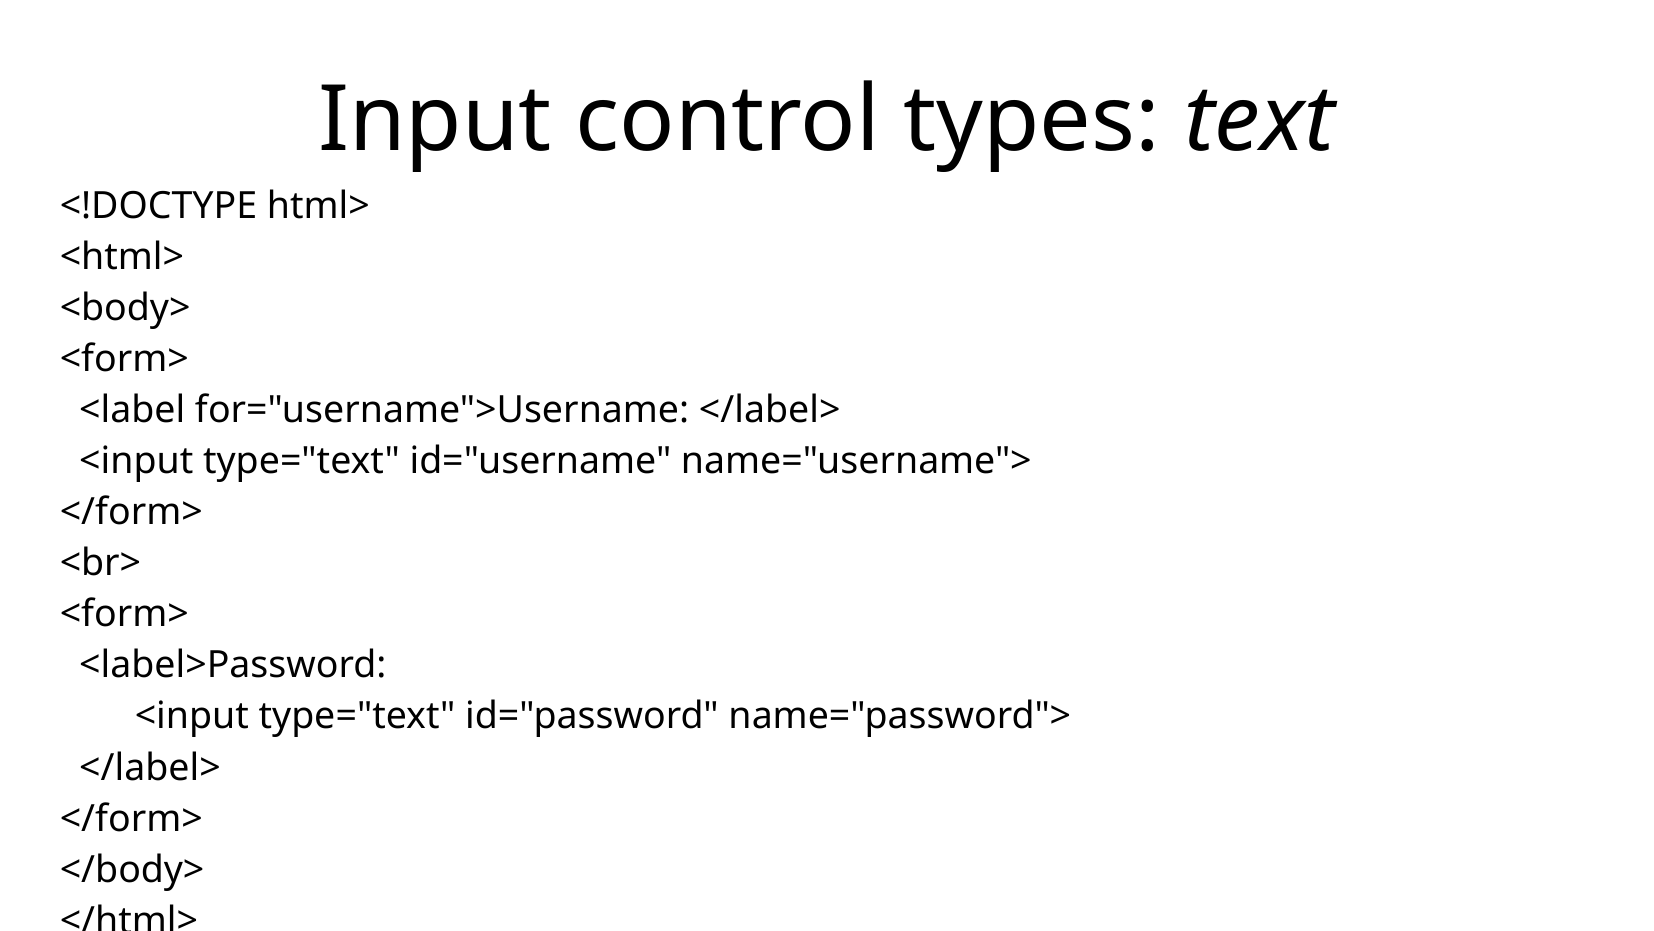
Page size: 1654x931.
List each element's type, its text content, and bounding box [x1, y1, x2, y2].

text_box <!DOCTYPE html> <html> <body> <form> <label for="username">Username: </label> <input type="text" id="username" name="username"> </form> <br> <form> <label>Password: <input type="text" id="password" name="password"> </label> </form> </body> </html> [45, 171, 1261, 901]
title Input control types: text [82, 37, 1571, 193]
